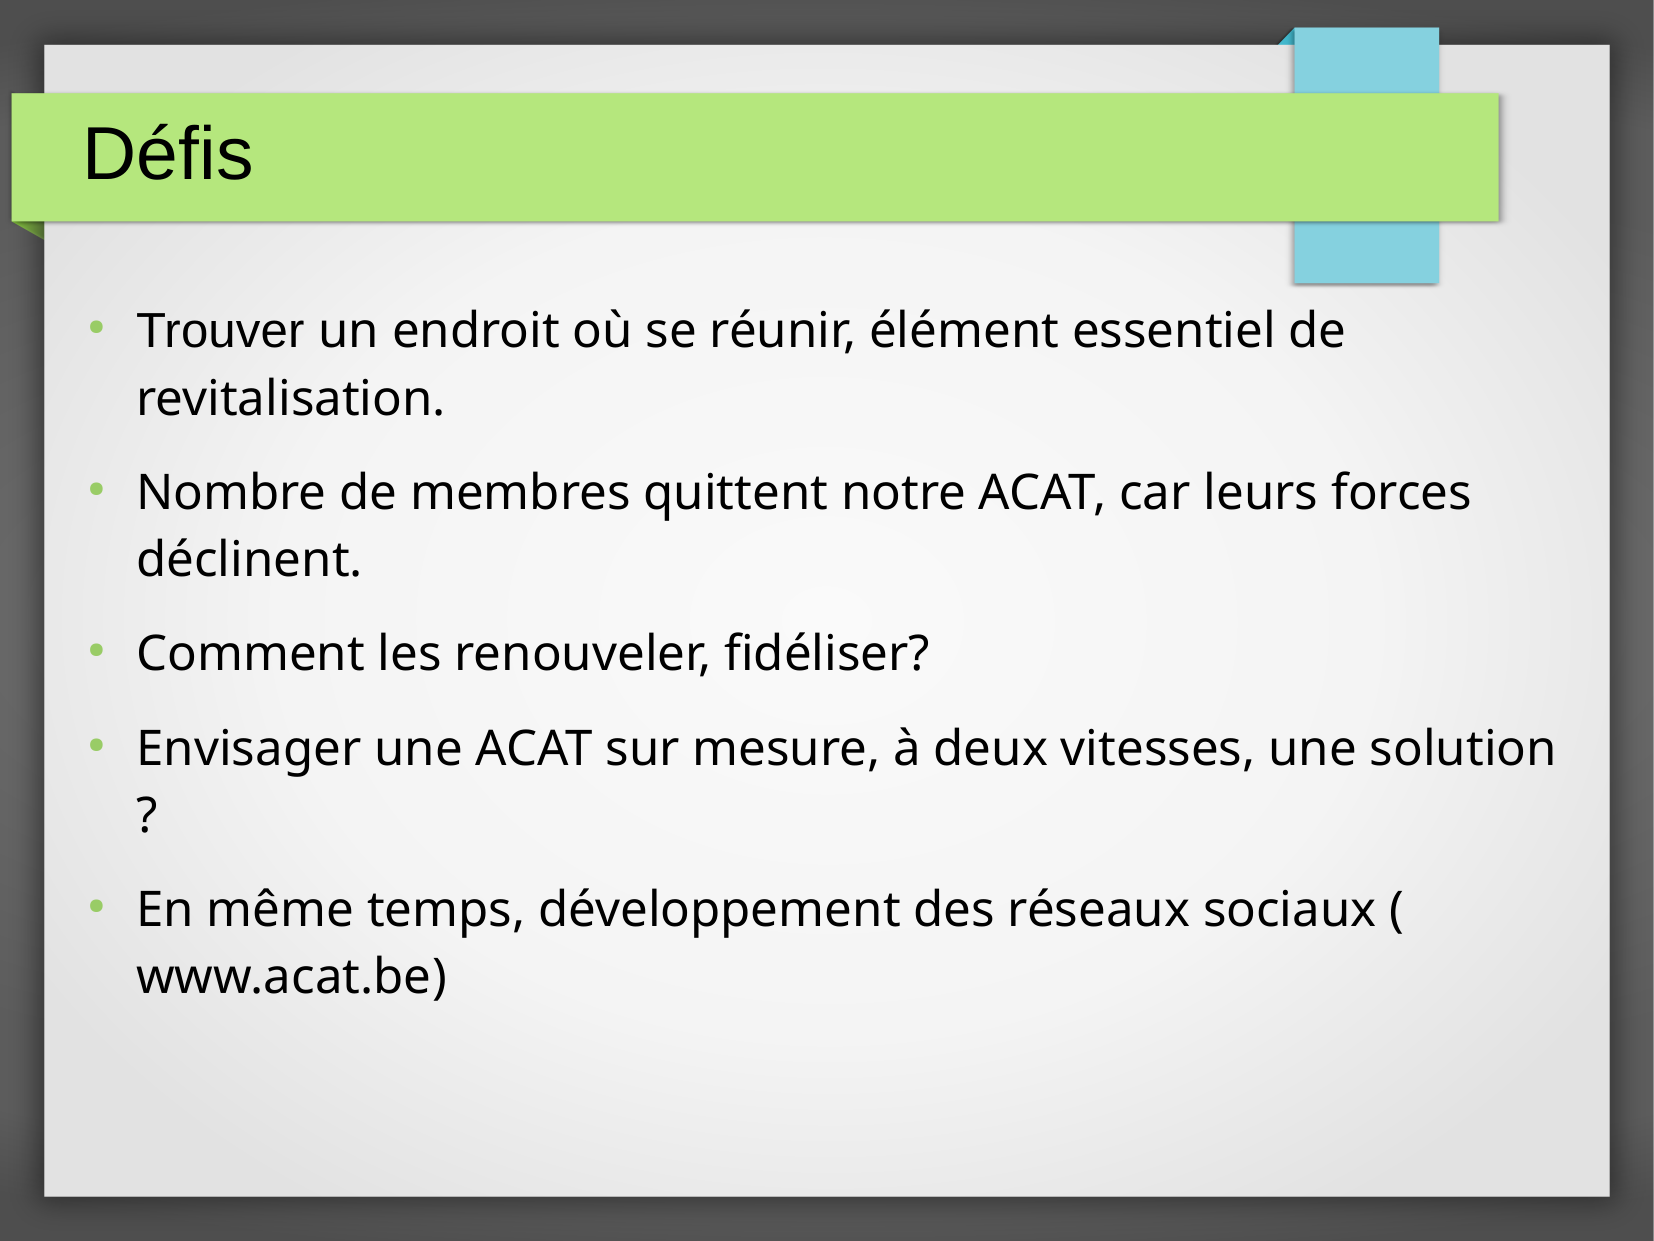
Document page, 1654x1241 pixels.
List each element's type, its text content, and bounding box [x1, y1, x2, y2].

picture [0, 0, 1654, 1241]
list Trouver un endroit où se réunir, élément essentiel de revitalisation. Nombre de membres quittent notre ACAT, car leurs forces déclinent. Comment les renouveler, fidéliser? Envisager une ACAT sur mesure, à deux vitesses, une solution ? En même temps, développement des réseaux sociaux (www.acat.be) [71, 295, 1561, 1015]
title Défis [82, 94, 1264, 213]
